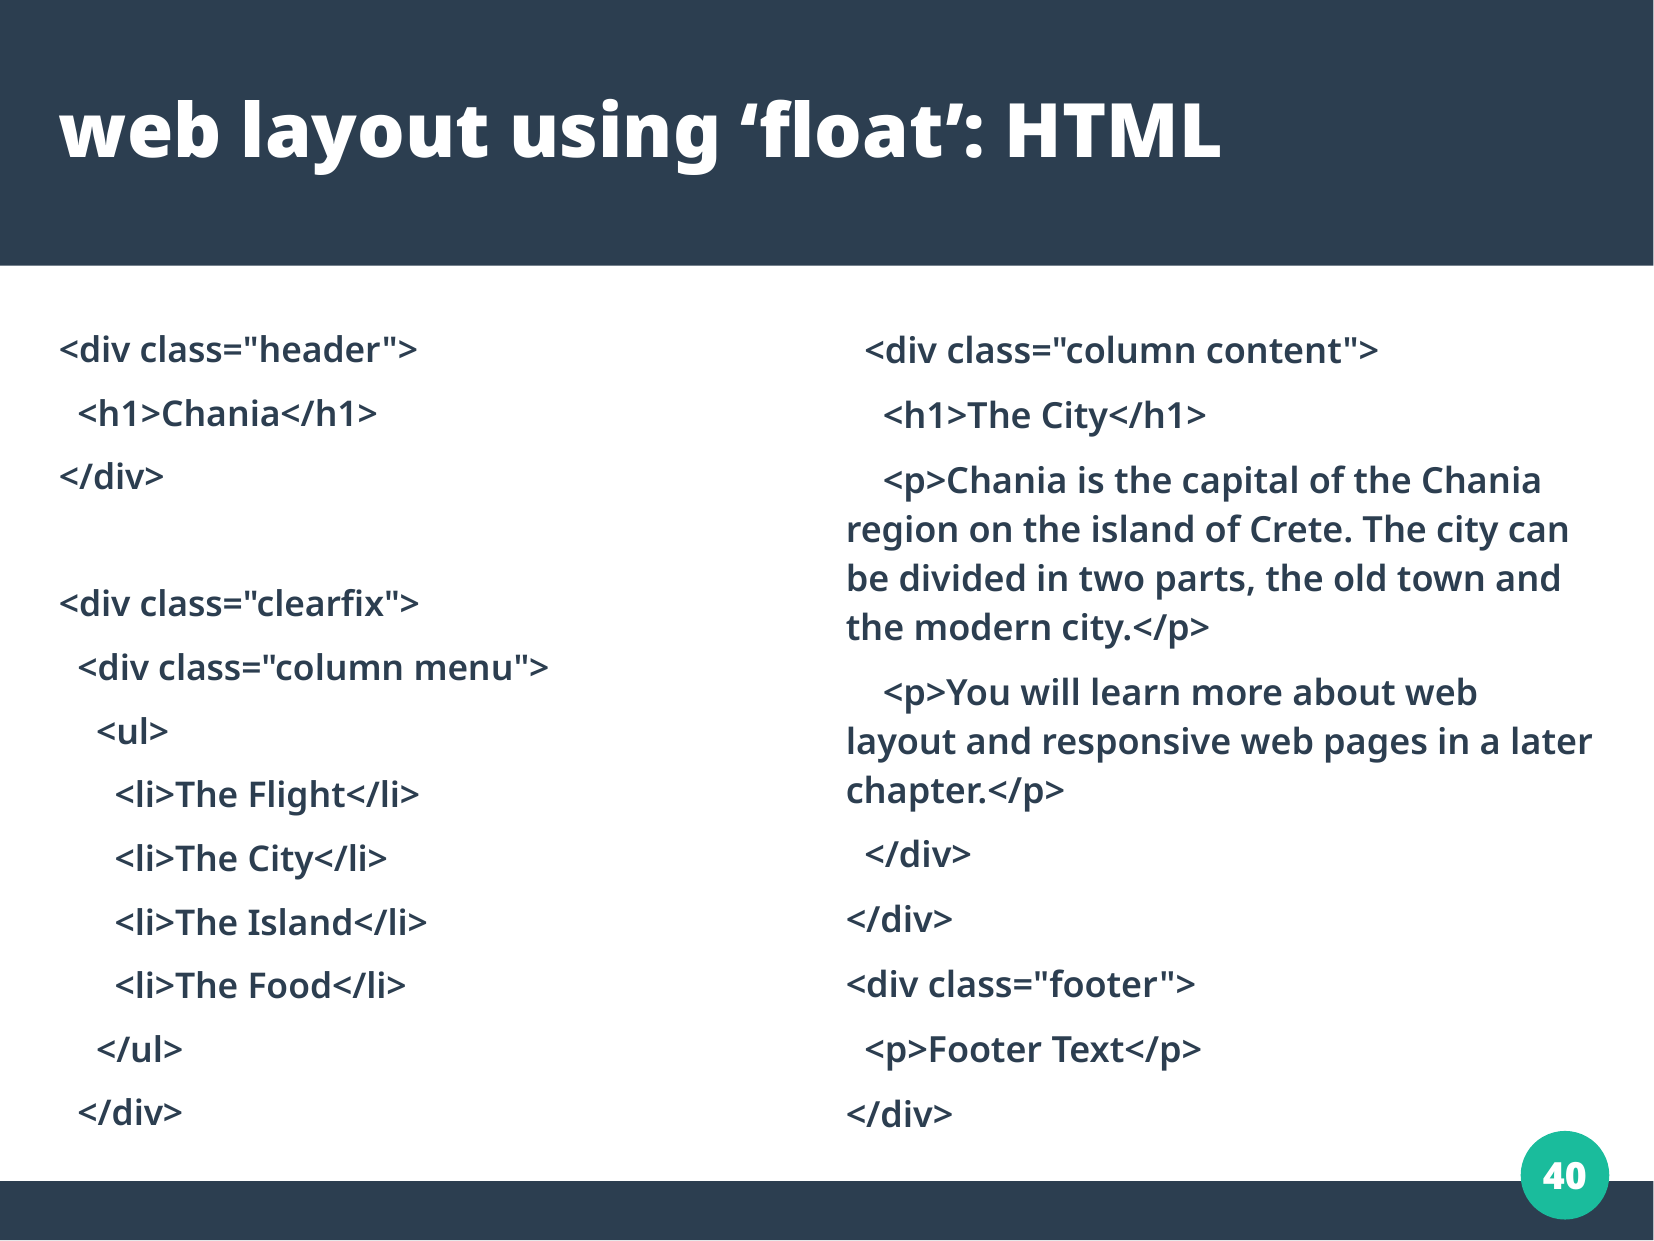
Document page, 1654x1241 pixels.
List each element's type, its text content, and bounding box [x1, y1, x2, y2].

list <div class="column content"> <h1>The City</h1> <p>Chania is the capital of the Chania region on the island of Crete. The city can be divided in two parts, the old town and the modern city.</p> <p>You will learn more about web layout and responsive web pages in a later chapter.</p> </div> </div> <div class="footer"> <p>Footer Text</p> </div> [845, 324, 1596, 1152]
title web layout using ‘float’: HTML [59, 49, 1595, 207]
list <div class="header"> <h1>Chania</h1> </div> <div class="clearfix"> <div class="column menu"> <ul> <li>The Flight</li> <li>The City</li> <li>The Island</li> <li>The Food</li> </ul> </div> [59, 324, 809, 1152]
